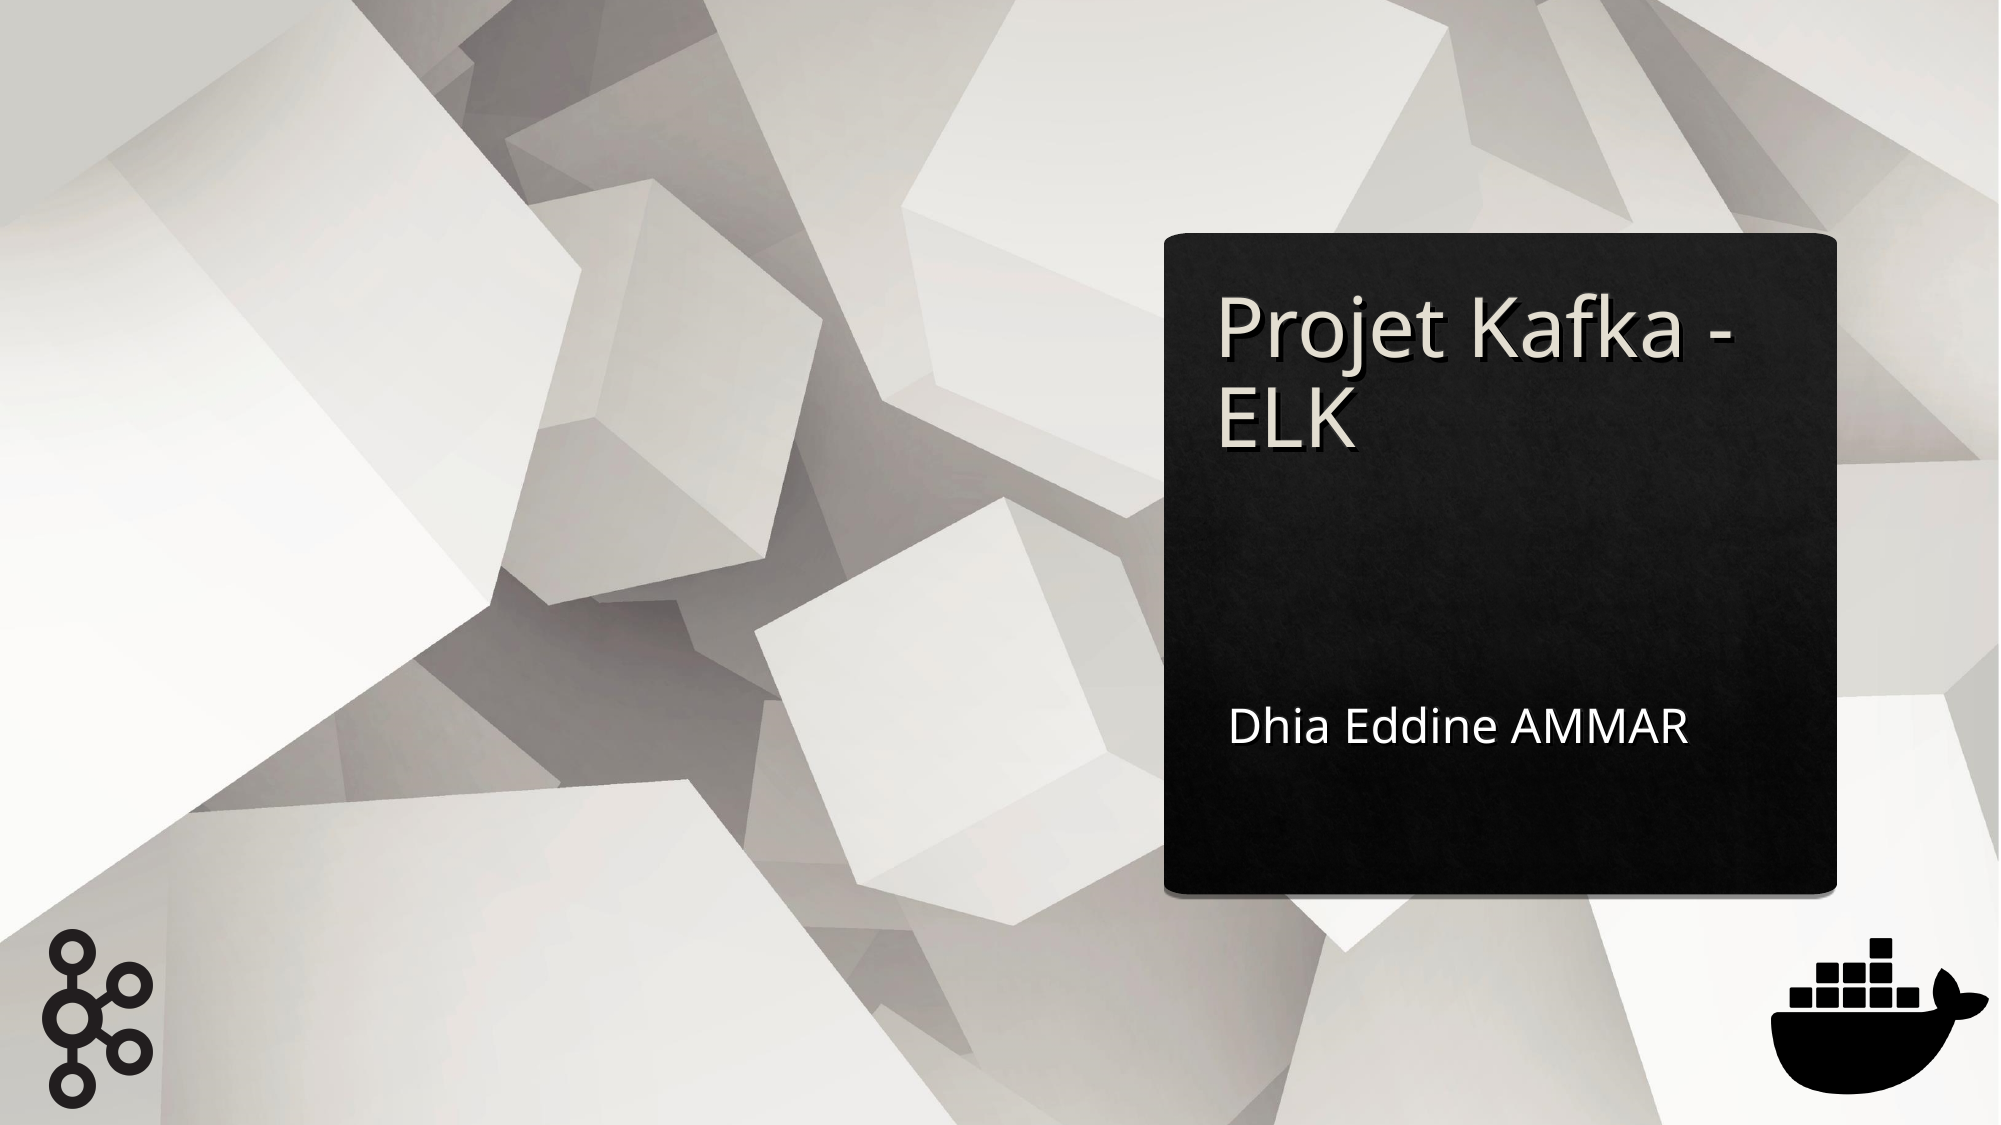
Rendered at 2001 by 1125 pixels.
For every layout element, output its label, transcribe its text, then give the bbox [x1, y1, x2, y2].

text_box [1164, 233, 1837, 895]
picture [0, 0, 2000, 1125]
title Projet Kafka - ELK [1199, 76, 1772, 474]
subtitle Dhia Eddine AMMAR [1212, 682, 1784, 851]
